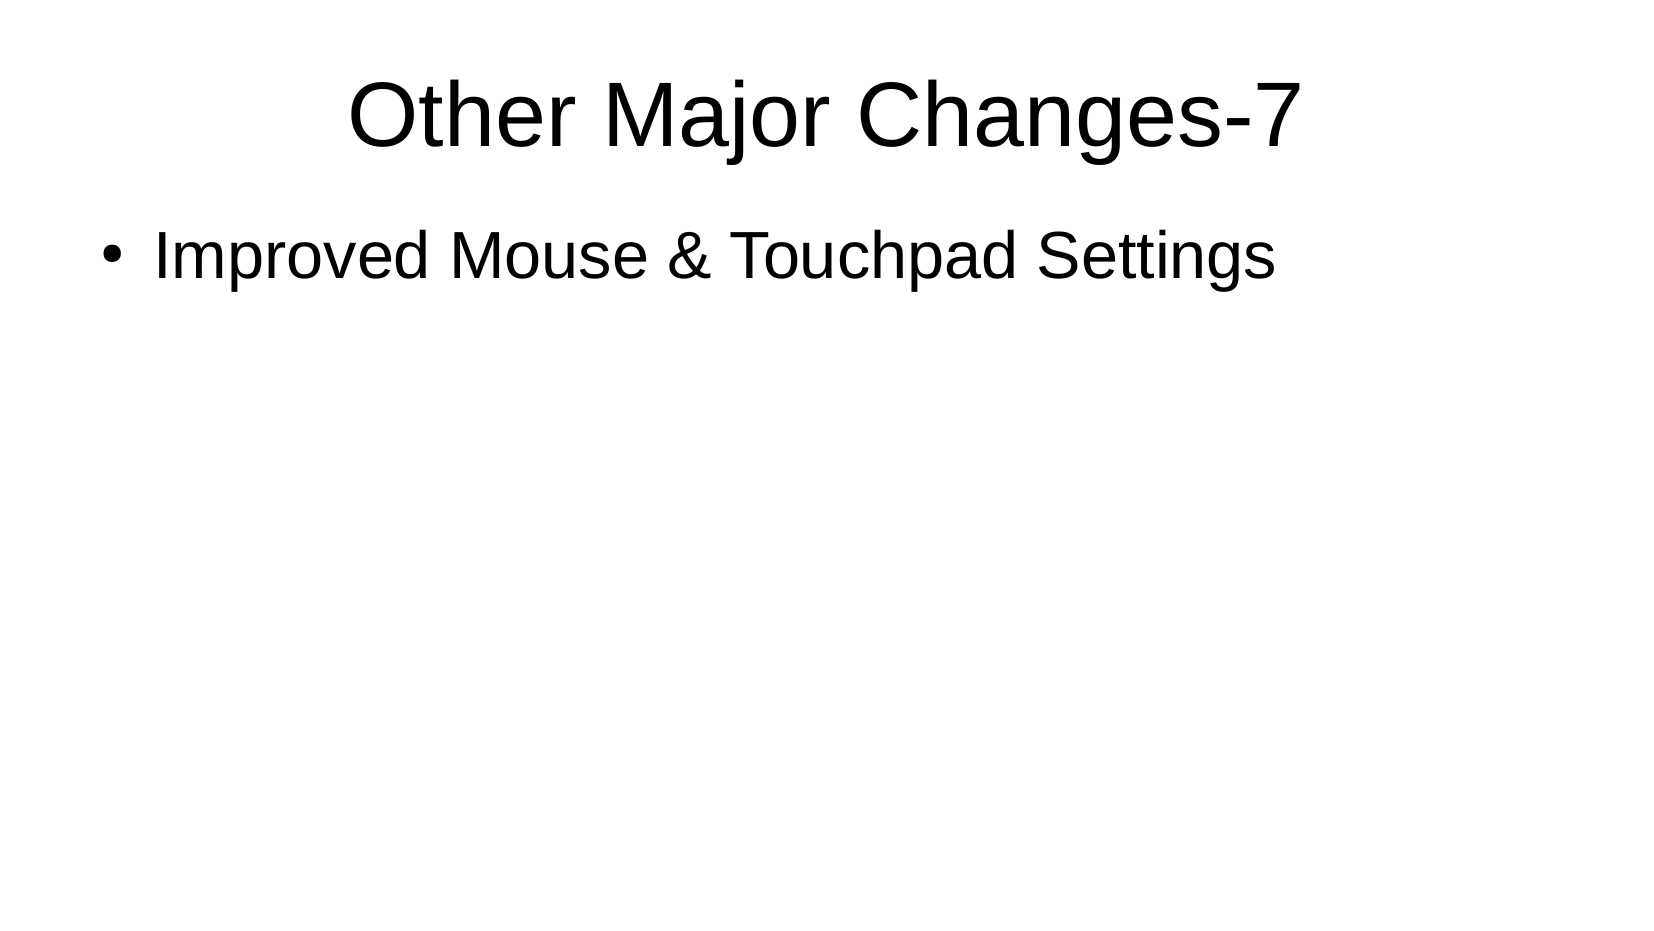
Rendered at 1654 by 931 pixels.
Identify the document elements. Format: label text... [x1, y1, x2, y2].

list Improved Mouse & Touchpad Settings [82, 217, 1571, 758]
title Other Major Changes-7 [82, 37, 1571, 193]
